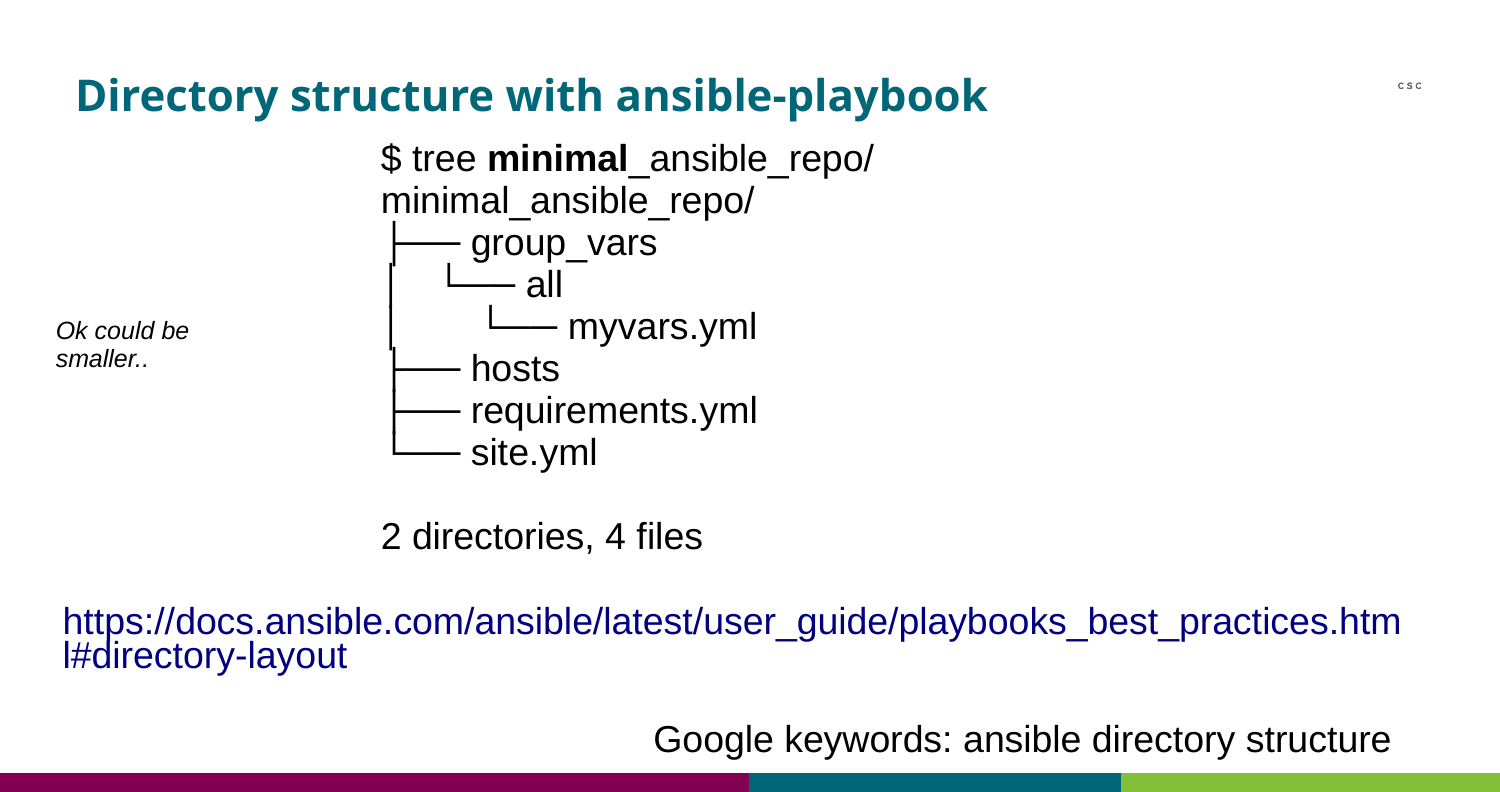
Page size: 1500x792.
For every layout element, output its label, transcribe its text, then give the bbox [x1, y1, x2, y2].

text_box https://docs.ansible.com/ansible/latest/user_guide/playbooks_best_practices.html#directory-layout Google keywords: ansible directory structure [47, 592, 1418, 774]
text_box Ok could be smaller.. [41, 309, 212, 381]
text_box $ tree minimal_ansible_repo/ minimal_ansible_repo/ ├── group_vars │ └── all │ └── myvars.yml ├── hosts ├── requirements.yml └── site.yml 2 directories, 4 files [366, 129, 1264, 560]
title Directory structure with ansible-playbook [75, 28, 1346, 161]
